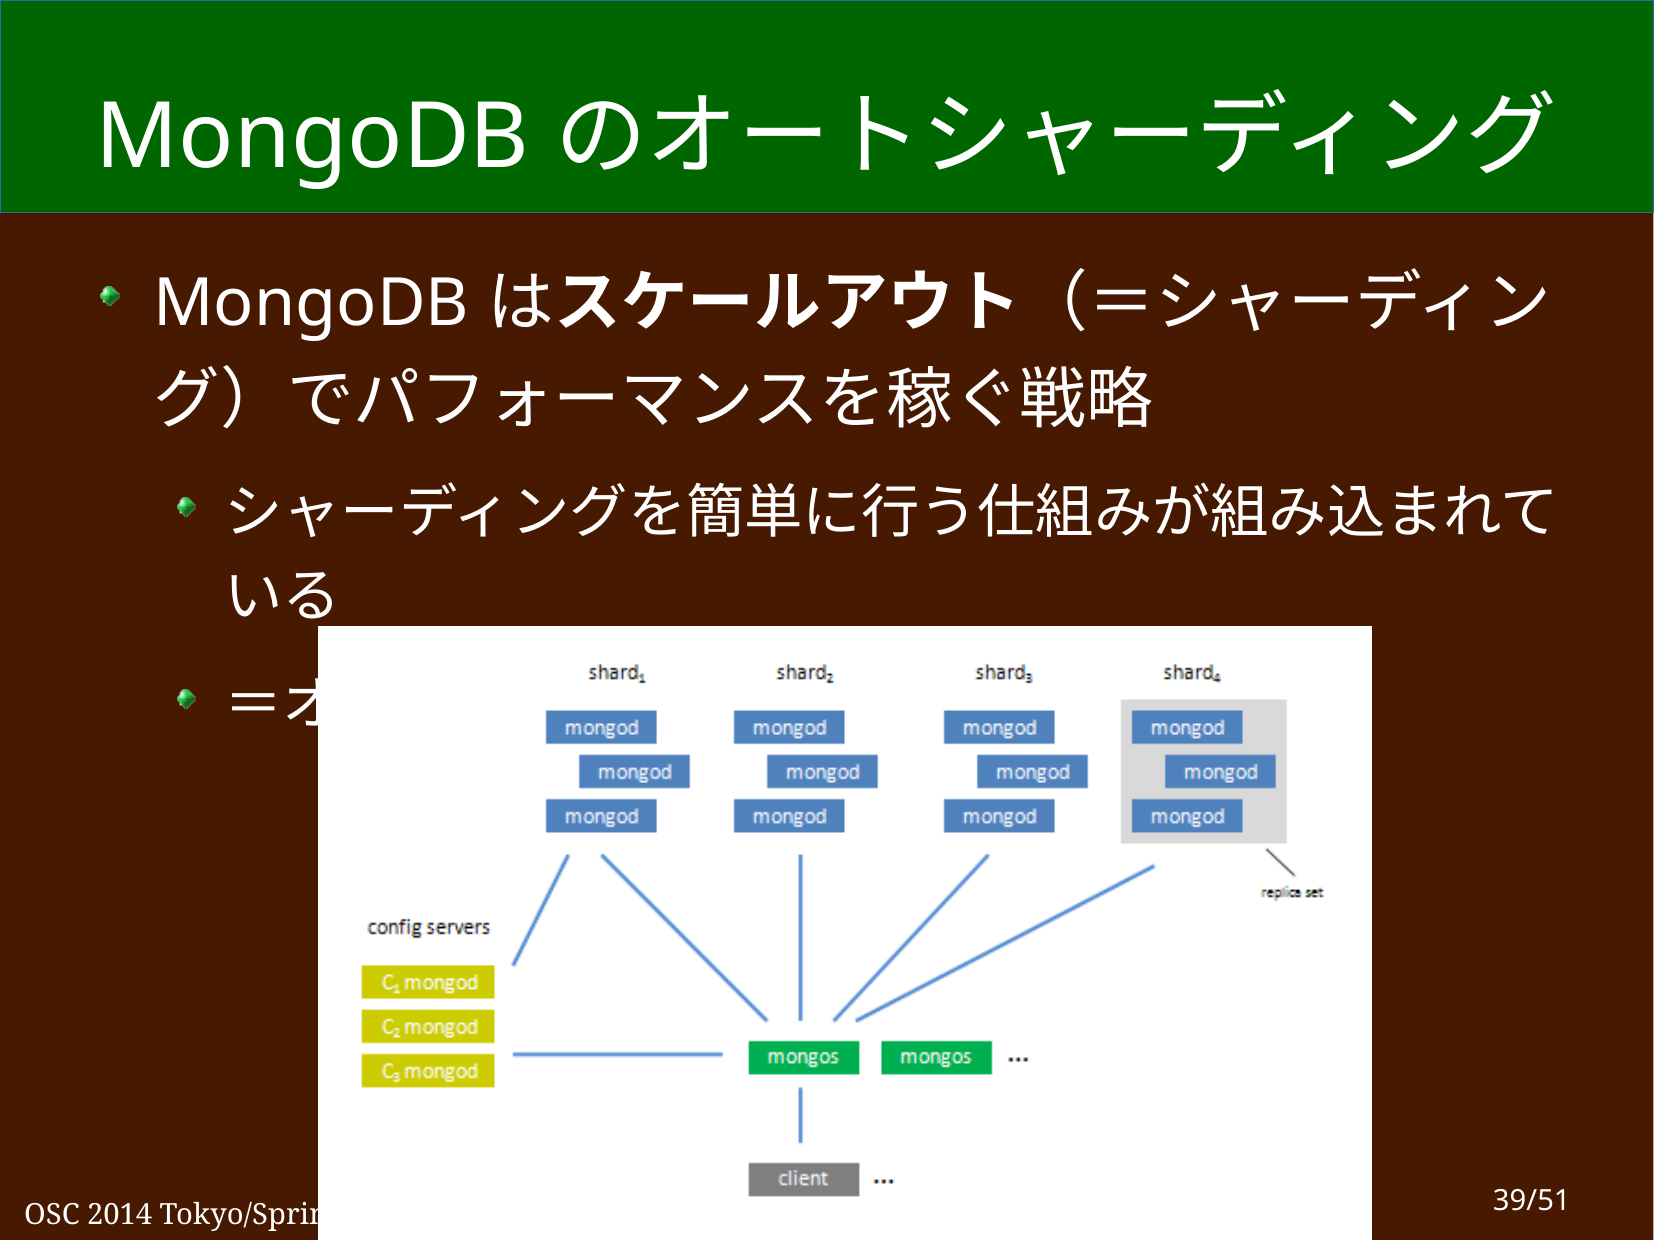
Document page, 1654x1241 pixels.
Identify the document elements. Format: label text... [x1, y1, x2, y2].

picture [318, 626, 1372, 1241]
list MongoDBはスケールアウト（＝シャーディング）でパフォーマンスを稼ぐ戦略 シャーディングを簡単に行う仕組みが組み込まれている ＝オートシャーディング [82, 247, 1571, 968]
title MongoDBのオートシャーディング [82, 49, 1571, 207]
